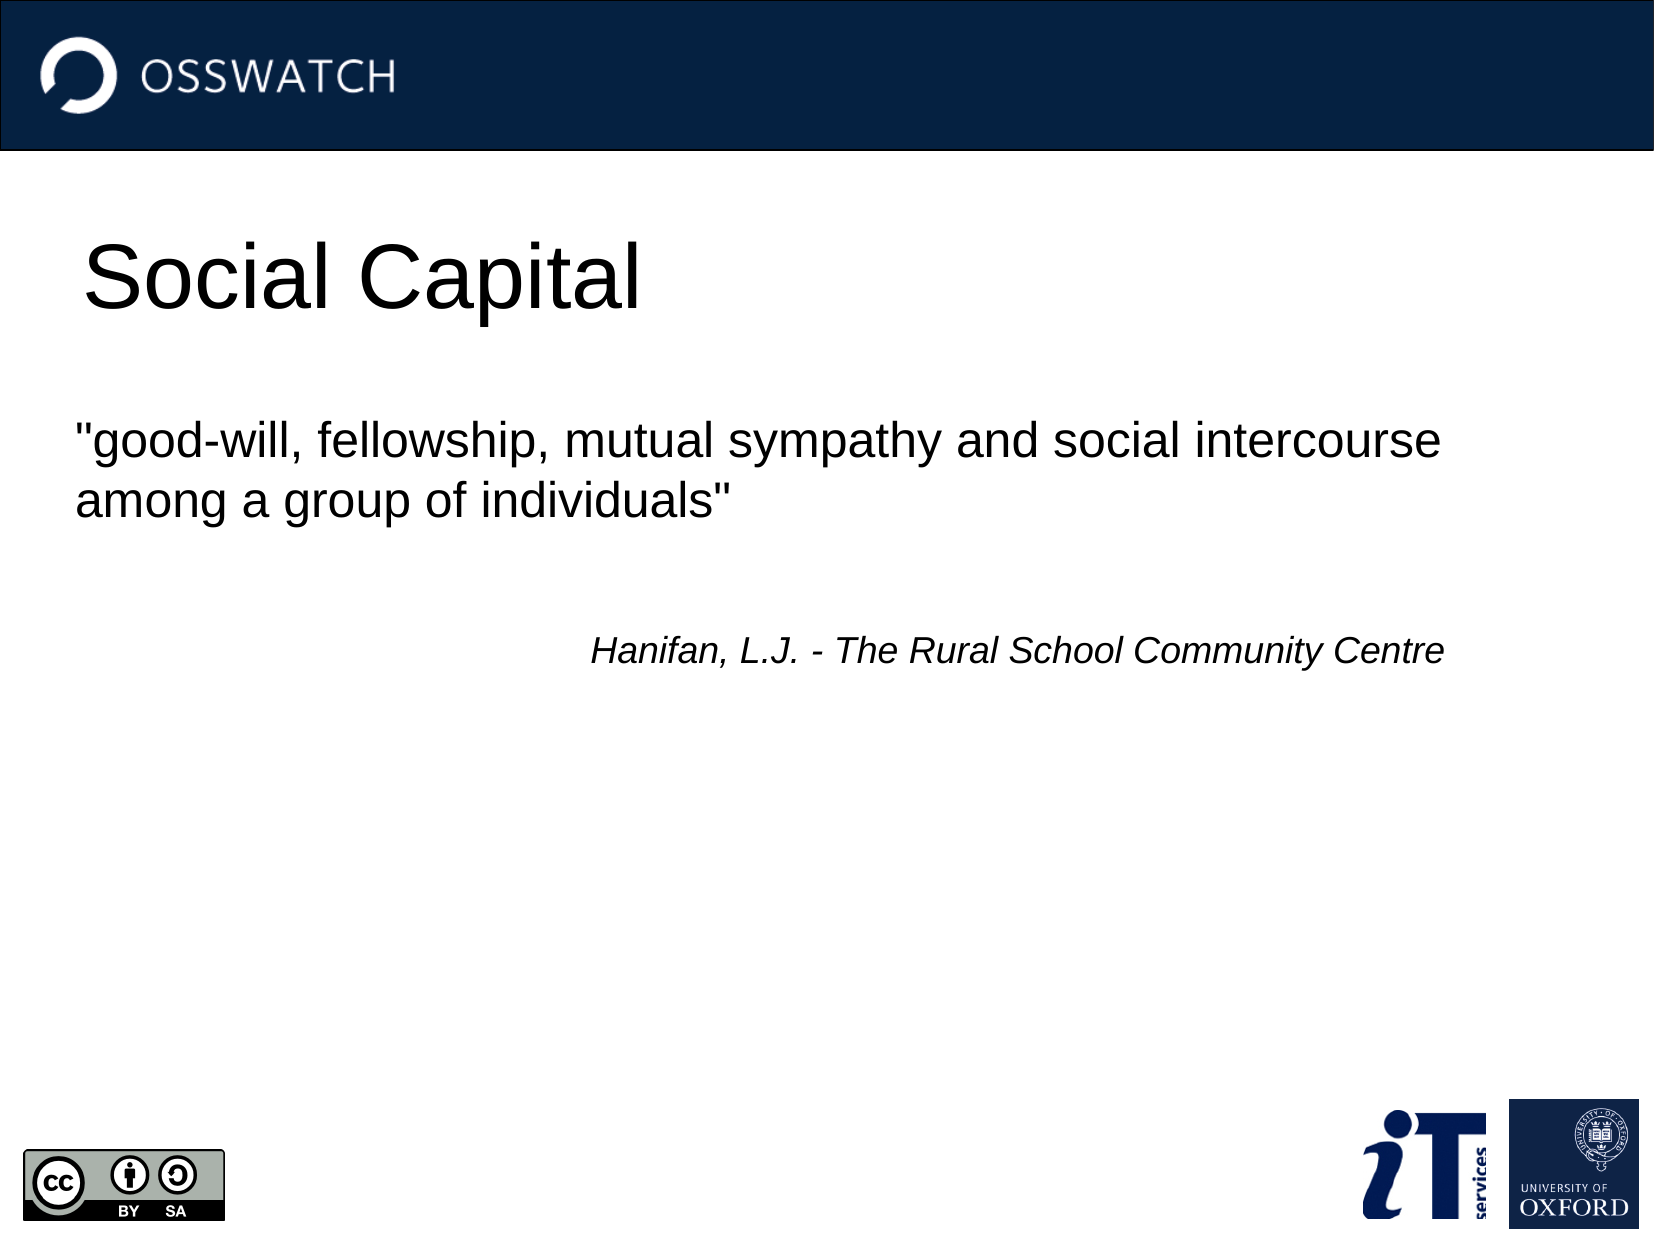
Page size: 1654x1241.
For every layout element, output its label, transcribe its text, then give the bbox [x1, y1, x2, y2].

text_box Social Capital [82, 169, 1569, 375]
picture [1363, 1110, 1486, 1219]
picture [1509, 1099, 1639, 1229]
picture [12, 12, 426, 141]
text_box Hanifan, L.J. - The Rural School Community Centre [590, 625, 1578, 671]
text_box "good-will, fellowship, mutual sympathy and social intercourse among a group of individuals" [74, 407, 1562, 618]
picture [23, 1149, 225, 1221]
